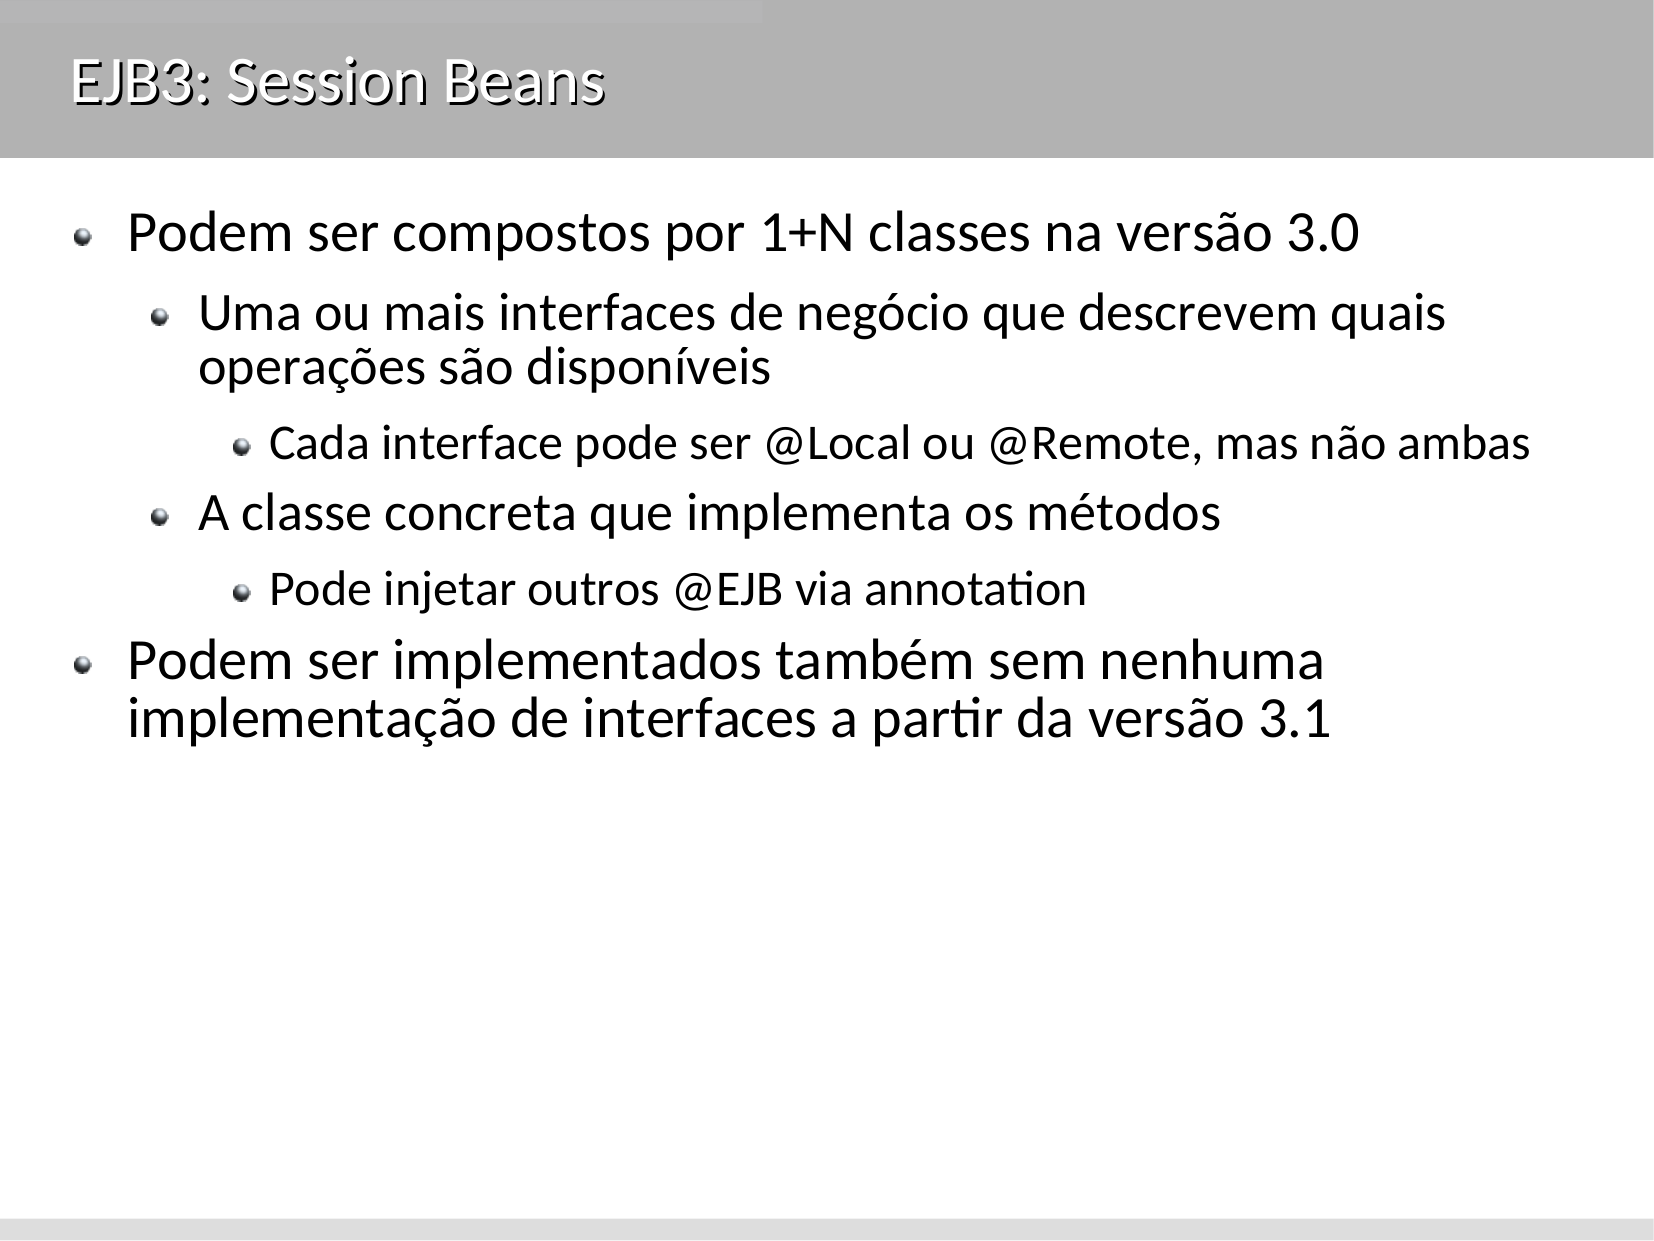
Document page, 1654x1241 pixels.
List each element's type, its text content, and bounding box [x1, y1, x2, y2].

list Podem ser compostos por 1+N classes na versão 3.0 Uma ou mais interfaces de negócio que descrevem quais operações são disponíveis Cada interface pode ser @Local ou @Remote, mas não ambas A classe concreta que implementa os métodos Pode injetar outros @EJB via annotation Podem ser implementados também sem nenhuma implementação de interfaces a partir da versão 3.1 [56, 207, 1595, 1128]
title EJB3: Session Beans [70, 11, 1536, 160]
